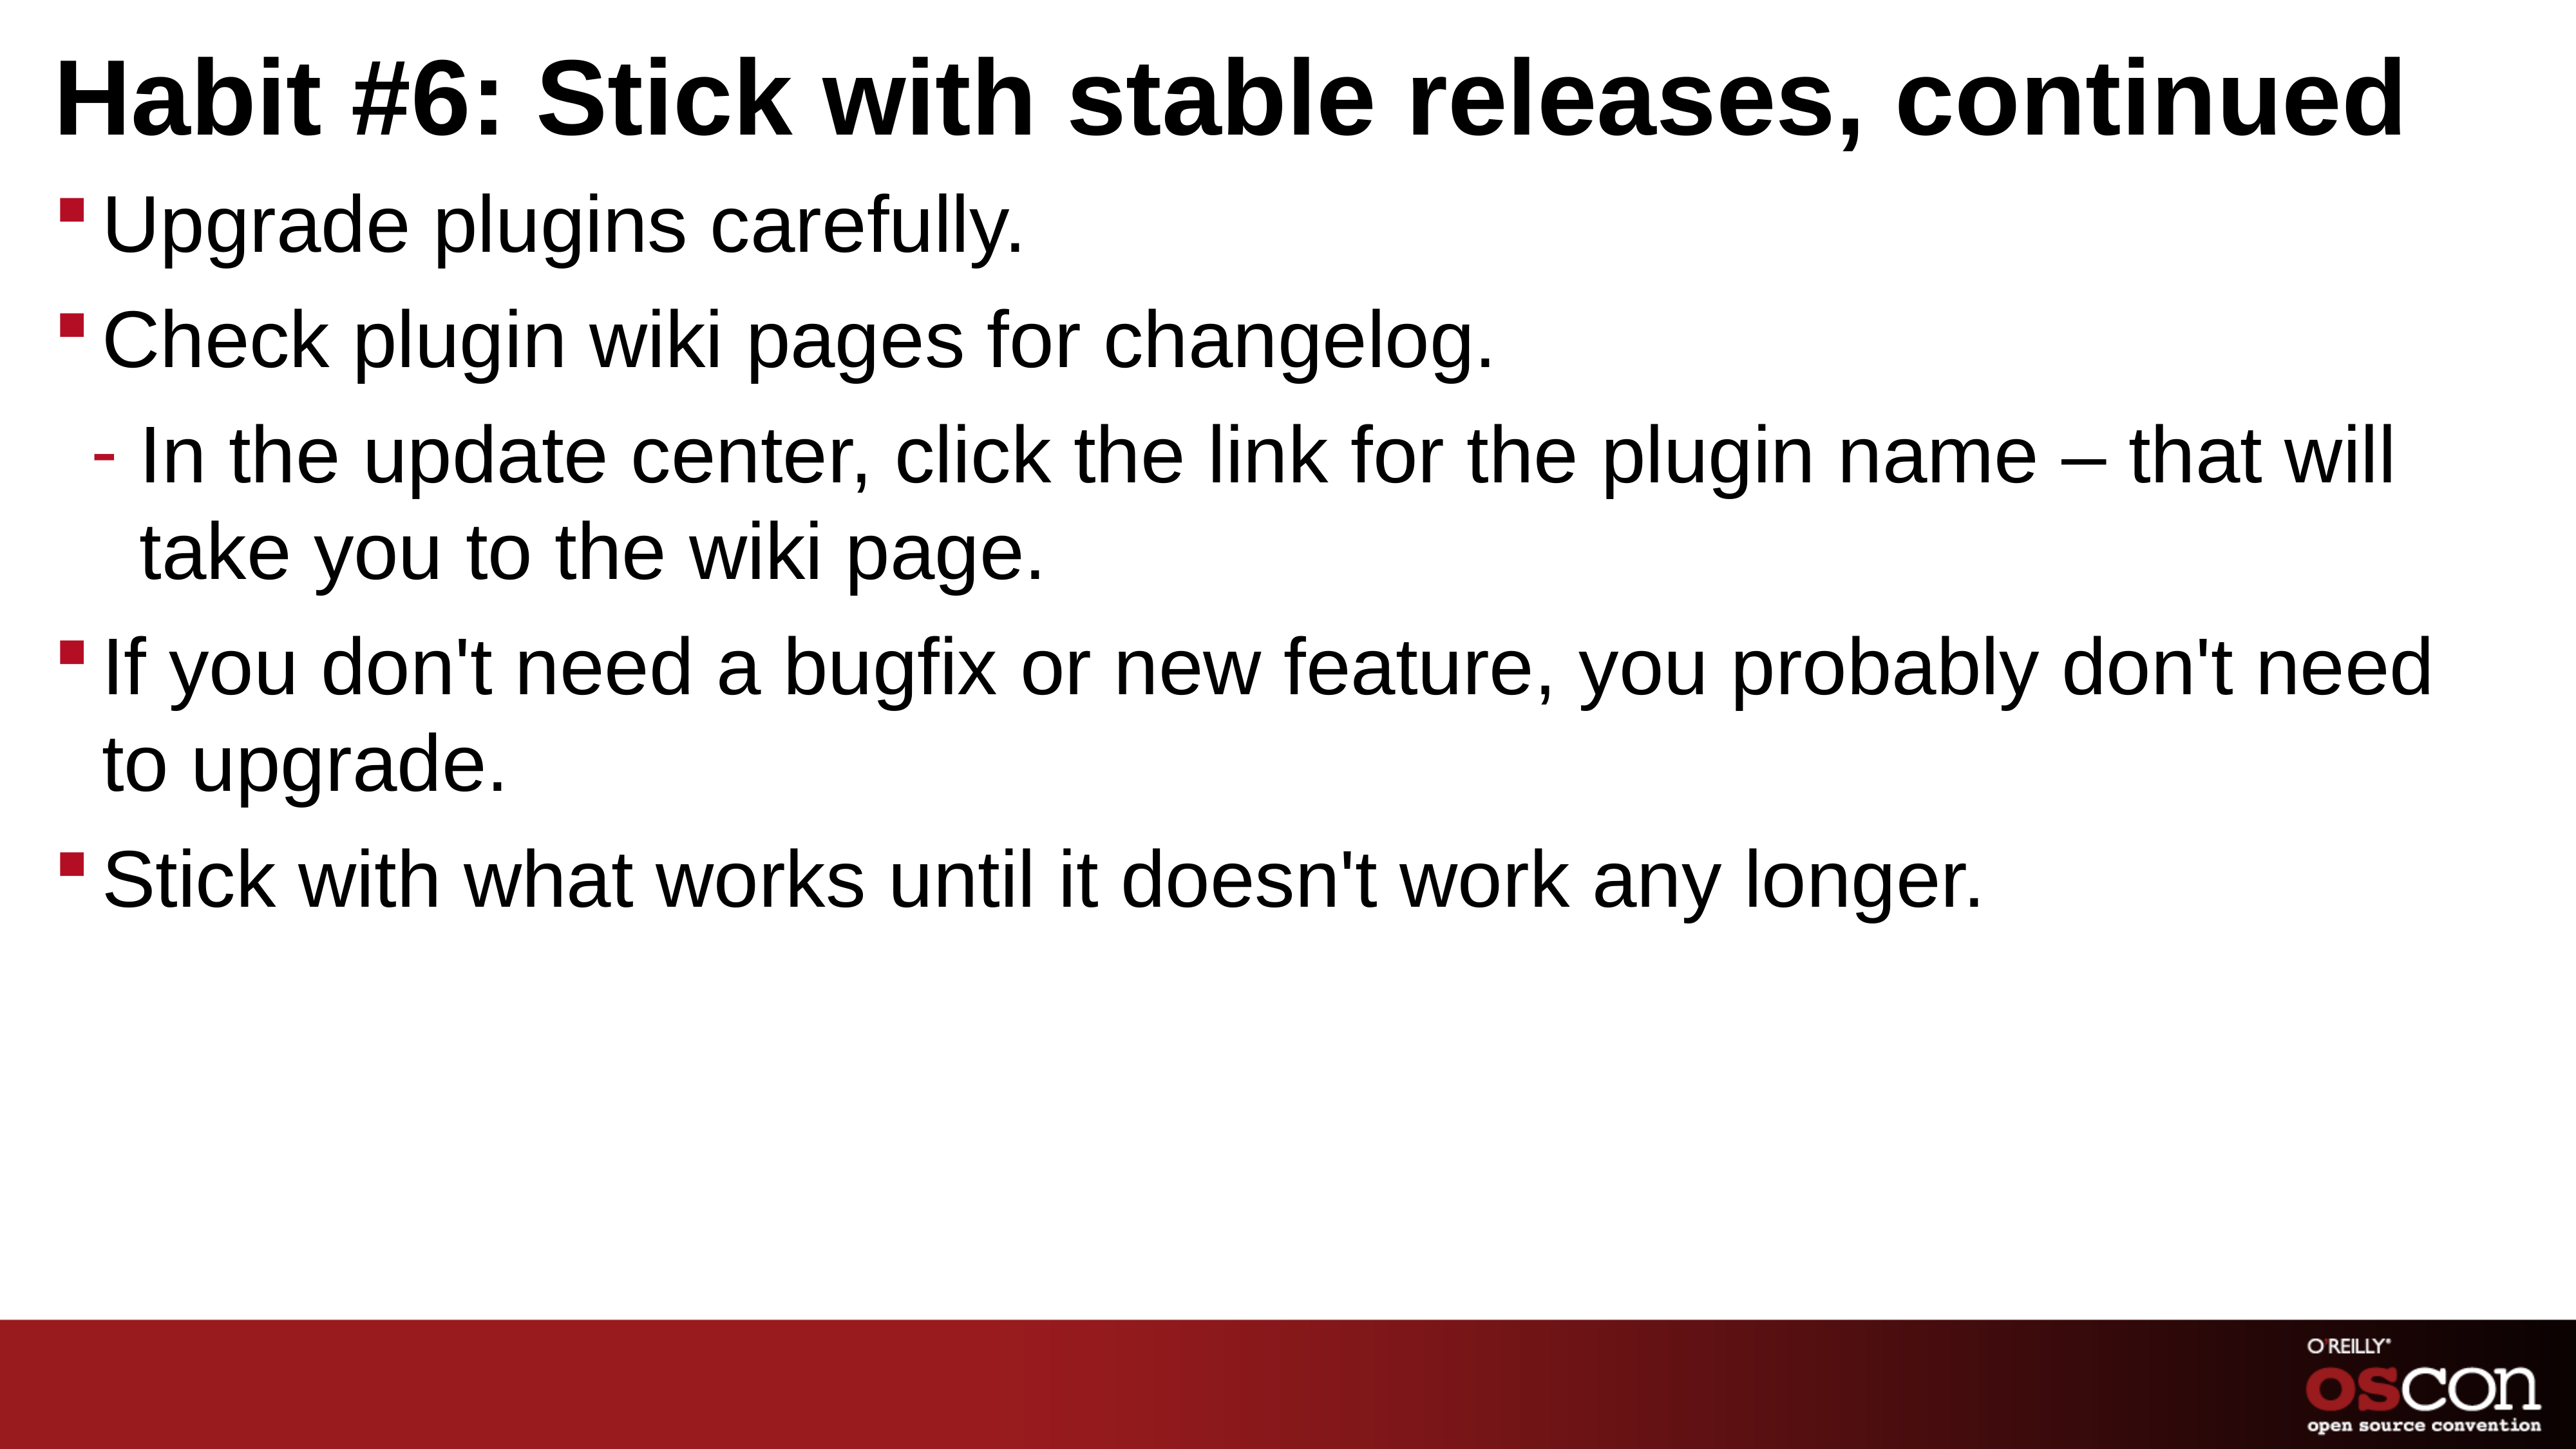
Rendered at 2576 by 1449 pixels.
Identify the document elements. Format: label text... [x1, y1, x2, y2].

title Habit #6: Stick with stable releases, continued [48, 17, 2514, 166]
list Upgrade plugins carefully. Check plugin wiki pages for changelog. In the update center, click the link for the plugin name – that will take you to the wiki page. If you don't need a bugfix or new feature, you probably don't need to upgrade. Stick with what works until it doesn't work any longer. [48, 166, 2514, 1449]
picture [0, 0, 2576, 1449]
